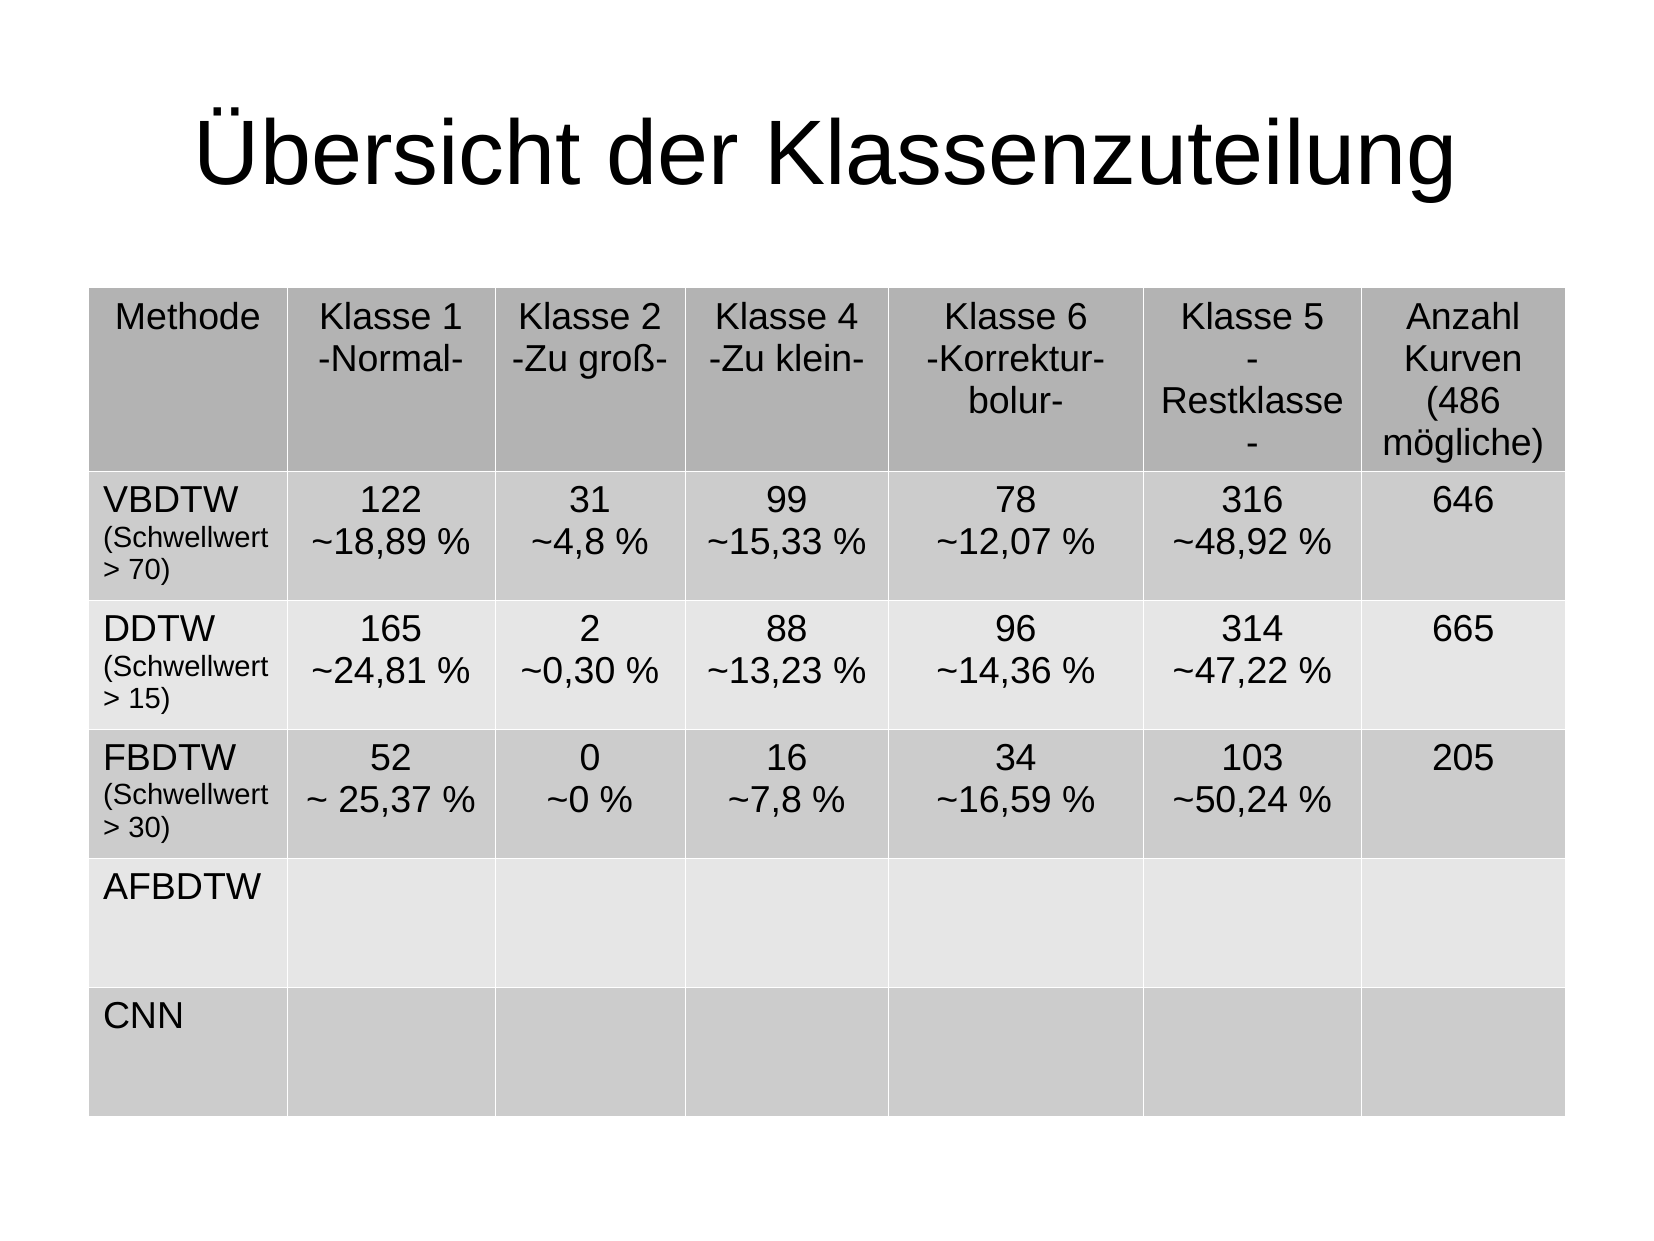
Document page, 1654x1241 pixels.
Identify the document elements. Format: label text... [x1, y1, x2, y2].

table_cell 646 [1362, 472, 1565, 600]
table_cell AFBDTW [89, 859, 287, 987]
table_header Klasse 4 -Zu klein- [686, 288, 888, 471]
table_cell 665 [1362, 601, 1565, 729]
table_cell [889, 988, 1143, 1116]
table_cell 165 ~24,81 % [288, 601, 495, 729]
table_header Klasse 2 -Zu groß- [496, 288, 685, 471]
table_cell [288, 859, 495, 987]
table_cell [496, 988, 685, 1116]
table_cell 122 ~18,89 % [288, 472, 495, 600]
table_cell FBDTW (Schwellwert > 30) [89, 730, 287, 858]
table_header Klasse 1 -Normal- [288, 288, 495, 471]
table_cell 0 ~0 % [496, 730, 685, 858]
table_cell 96 ~14,36 % [889, 601, 1143, 729]
table_cell 78 ~12,07 % [889, 472, 1143, 600]
table_cell 16 ~7,8 % [686, 730, 888, 858]
table_header Klasse 5 -Restklasse- [1144, 288, 1361, 471]
table_cell 88 ~13,23 % [686, 601, 888, 729]
table_cell 52 ~ 25,37 % [288, 730, 495, 858]
table_cell [686, 988, 888, 1116]
table_header Anzahl Kurven (486 mögliche) [1362, 288, 1565, 471]
table_header Klasse 6 -Korrektur-bolur- [889, 288, 1143, 471]
table_cell [1144, 859, 1361, 987]
table_cell VBDTW (Schwellwert > 70) [89, 472, 287, 600]
table_cell 99 ~15,33 % [686, 472, 888, 600]
table_cell [1362, 859, 1565, 987]
table_cell 34 ~16,59 % [889, 730, 1143, 858]
table_cell 316 ~48,92 % [1144, 472, 1361, 600]
table_cell [889, 859, 1143, 987]
table_cell DDTW (Schwellwert > 15) [89, 601, 287, 729]
table_cell [288, 988, 495, 1116]
subtitle [70, 283, 1560, 1139]
table_cell [1144, 988, 1361, 1116]
table_cell [496, 859, 685, 987]
table_cell 205 [1362, 730, 1565, 858]
table_cell 314 ~47,22 % [1144, 601, 1361, 729]
table_cell 2 ~0,30 % [496, 601, 685, 729]
table_cell [686, 859, 888, 987]
title Übersicht der Klassenzuteilung [82, 49, 1571, 257]
table_cell [1362, 988, 1565, 1116]
table_cell CNN [89, 988, 287, 1116]
table_header Methode [89, 288, 287, 471]
table_cell 103 ~50,24 % [1144, 730, 1361, 858]
table_cell 31 ~4,8 % [496, 472, 685, 600]
